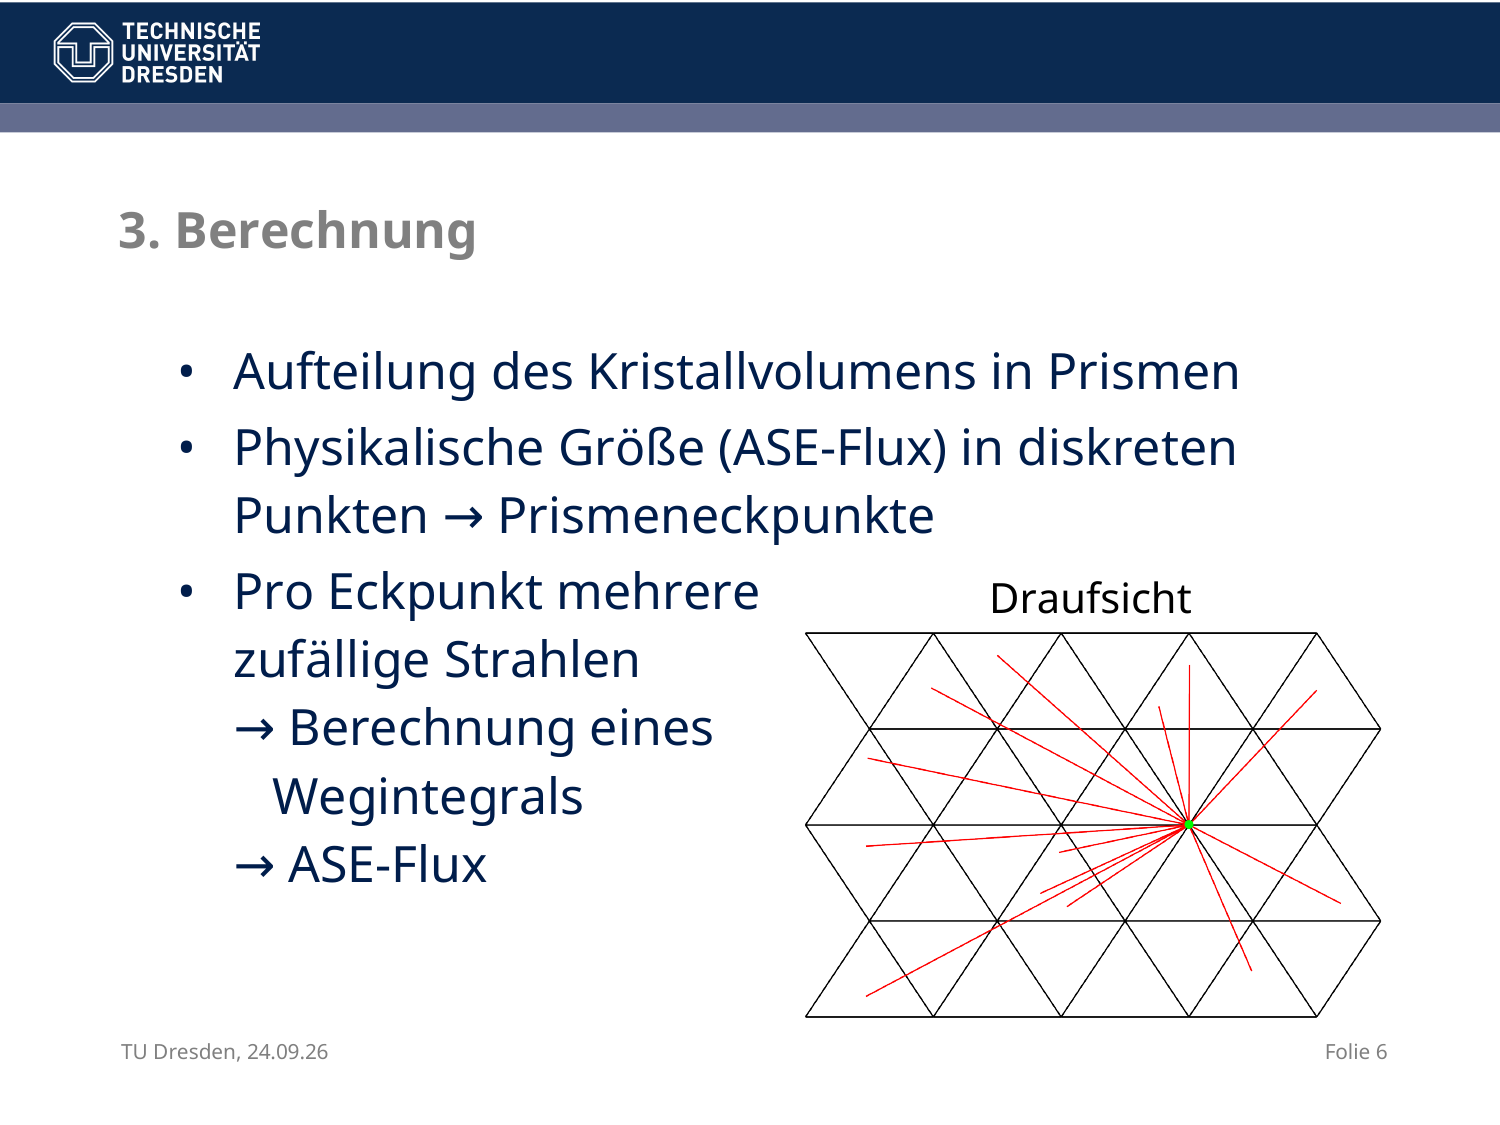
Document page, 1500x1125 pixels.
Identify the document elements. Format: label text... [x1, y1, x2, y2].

picture [797, 620, 1388, 1027]
title 3. Berechnung [118, 161, 1351, 298]
text_box Draufsicht [974, 561, 1388, 627]
picture [53, 22, 260, 83]
list Aufteilung des Kristallvolumens in Prismen Physikalische Größe (ASE-Flux) in diskreten Punkten → Prismeneckpunkte Pro Eckpunkt mehrere zufällige Strahlen → Berechnung eines Wegintegrals → ASE-Flux [121, 336, 1347, 989]
